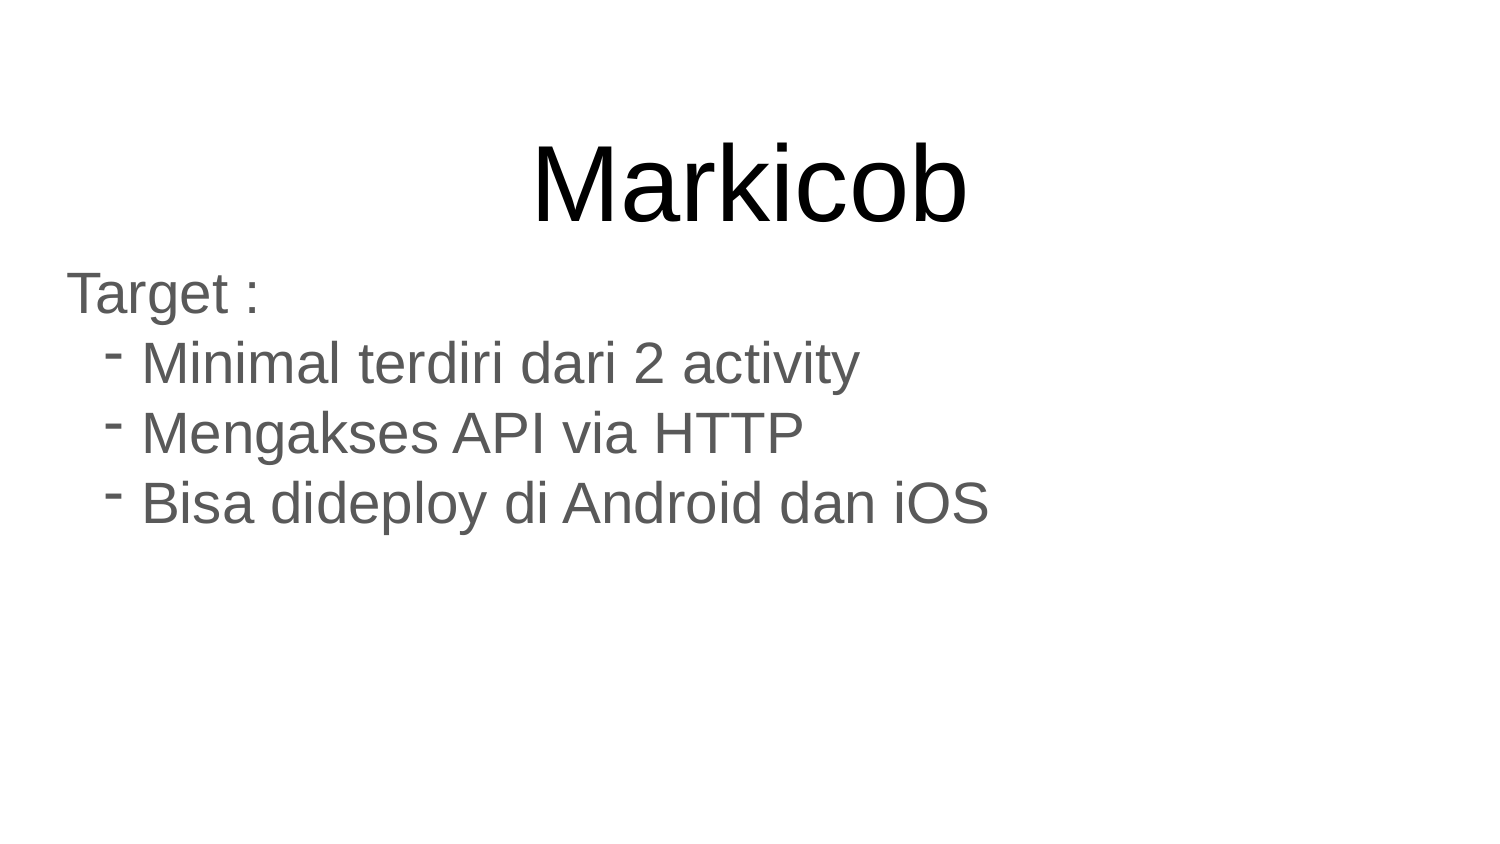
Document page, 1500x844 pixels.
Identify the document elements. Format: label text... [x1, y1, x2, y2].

subtitle Target : Minimal terdiri dari 2 activity Mengakses API via HTTP Bisa dideploy di Android dan iOS [51, 239, 1449, 370]
title Markicob [51, 90, 1449, 239]
